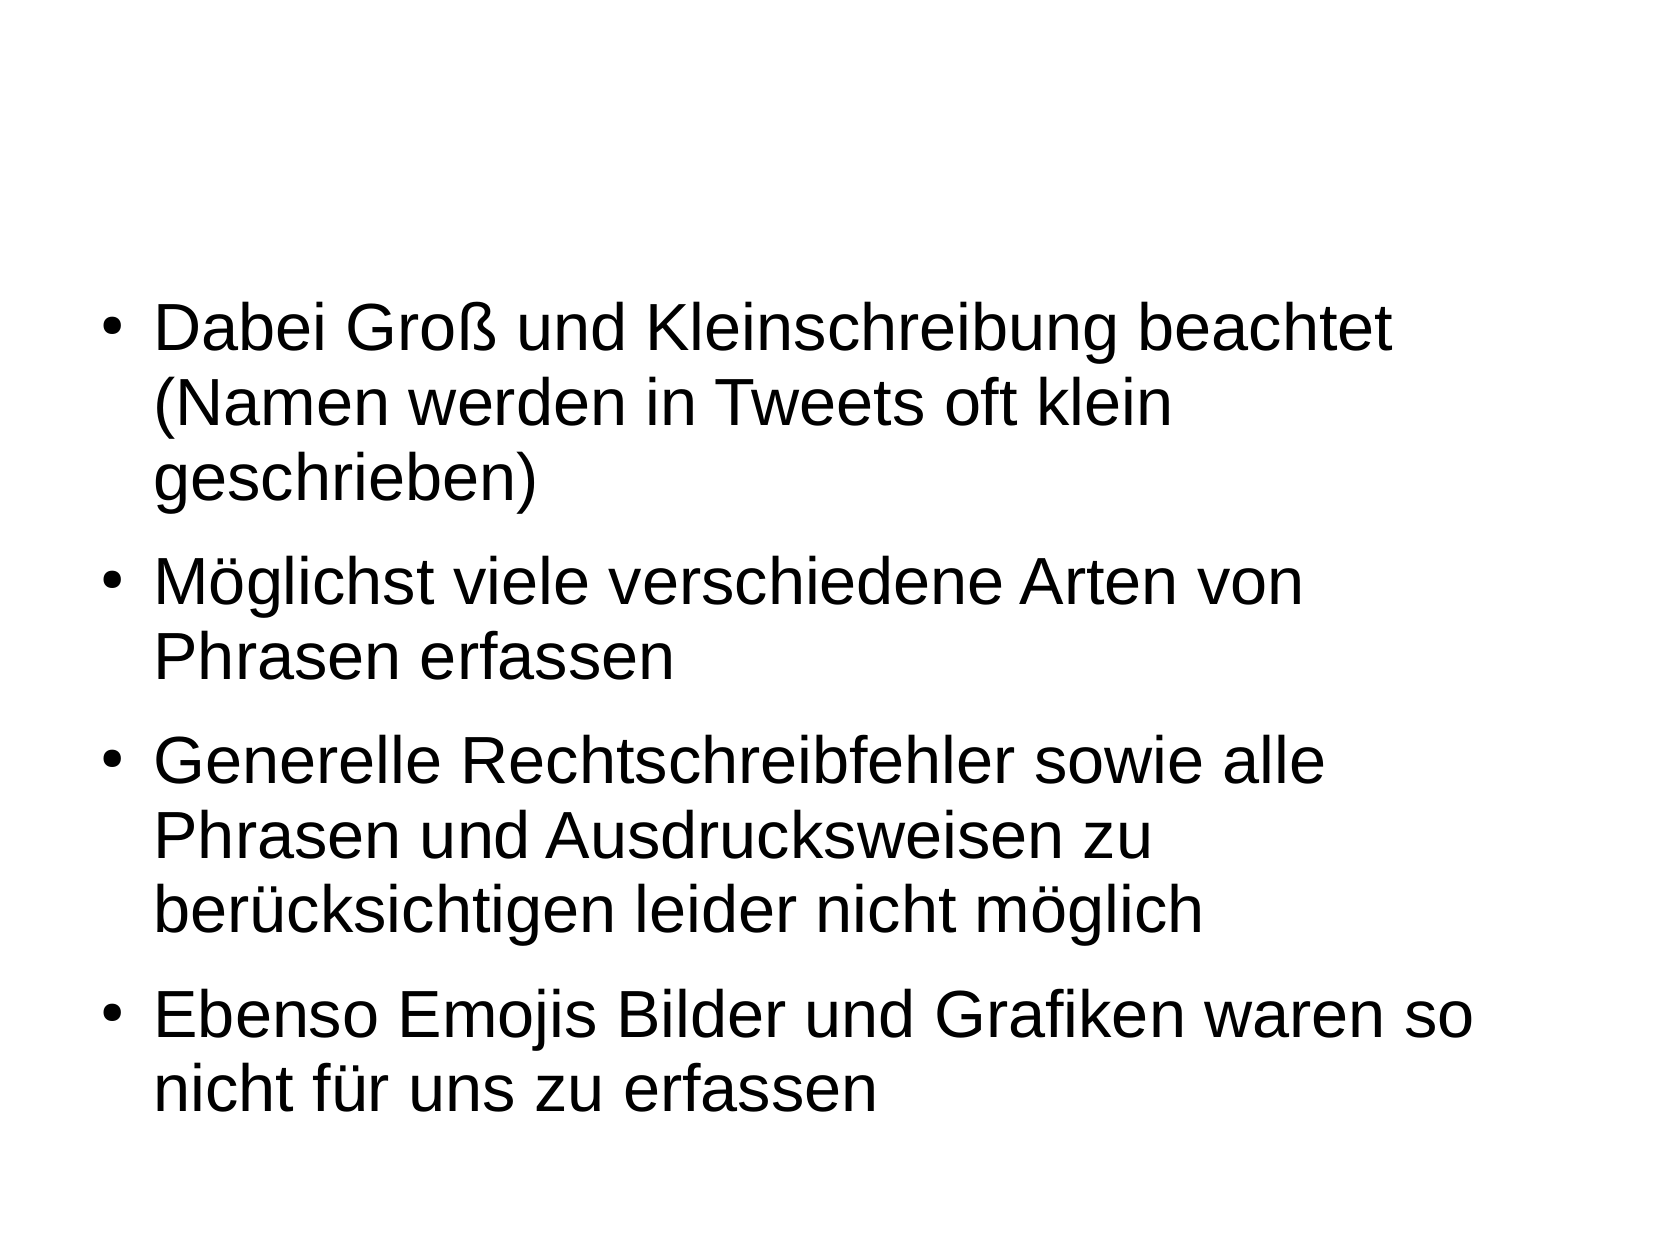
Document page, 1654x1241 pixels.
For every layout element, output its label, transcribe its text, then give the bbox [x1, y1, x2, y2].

list Dabei Groß und Kleinschreibung beachtet (Namen werden in Tweets oft klein geschrieben) Möglichst viele verschiedene Arten von Phrasen erfassen Generelle Rechtschreibfehler sowie alle Phrasen und Ausdrucksweisen zu berücksichtigen leider nicht möglich Ebenso Emojis Bilder und Grafiken waren so nicht für uns zu erfassen [82, 290, 1571, 1127]
